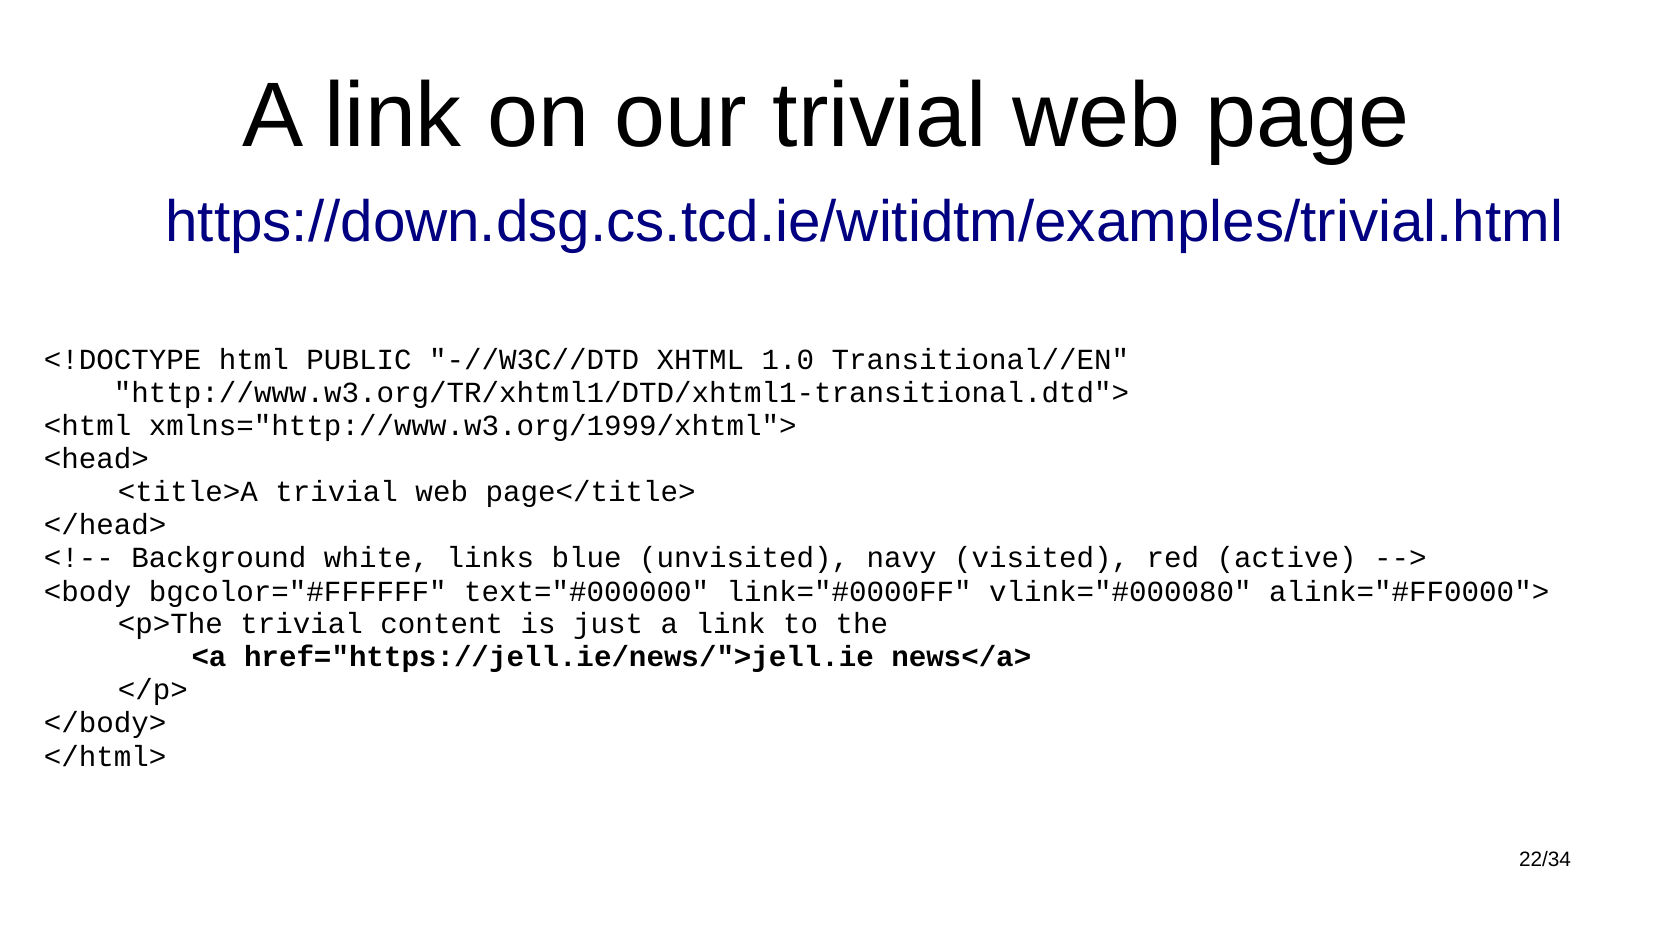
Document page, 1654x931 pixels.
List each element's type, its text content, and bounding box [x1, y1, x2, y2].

list https://down.dsg.cs.tcd.ie/witidtm/examples/trivial.html [94, 181, 1583, 338]
title A link on our trivial web page [82, 37, 1571, 193]
text_box <!DOCTYPE html PUBLIC "-//W3C//DTD XHTML 1.0 Transitional//EN" "http://www.w3.org/TR/xhtml1/DTD/xhtml1-transitional.dtd"> <html xmlns="http://www.w3.org/1999/xhtml"> <head> <title>A trivial web page</title> </head> <!-- Background white, links blue (unvisited), navy (visited), red (active) --> <body bgcolor="#FFFFFF" text="#000000" link="#0000FF" vlink="#000080" alink="#FF0000"> <p>The trivial content is just a link to the <a href="https://jell.ie/news/">jell.ie news</a> </p> </body> </html> [29, 338, 1619, 816]
